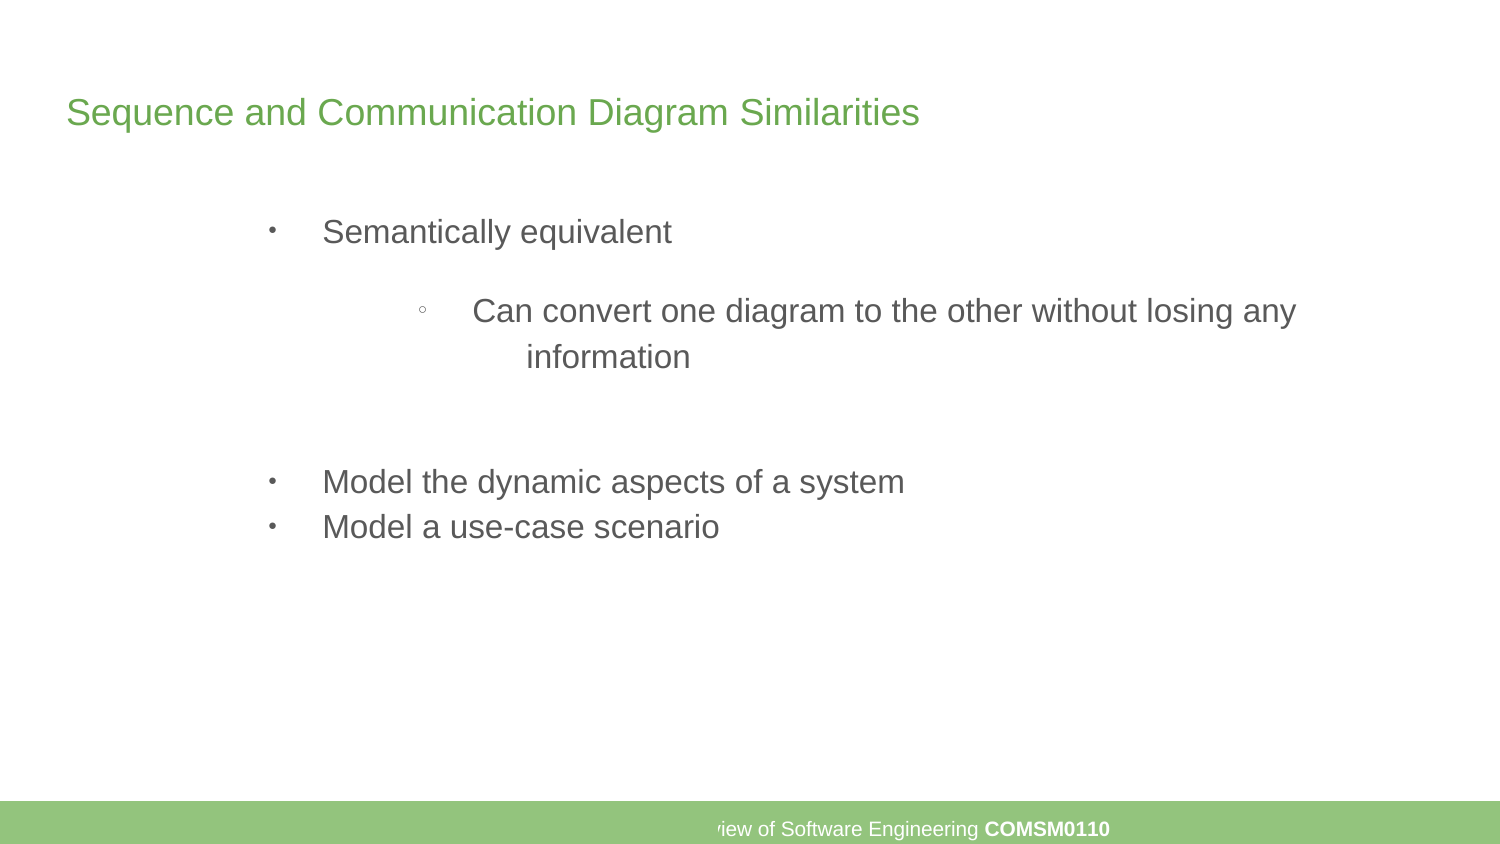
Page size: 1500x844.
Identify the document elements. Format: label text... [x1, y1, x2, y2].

title Sequence and Communication Diagram Similarities [51, 72, 1449, 167]
list Semantically equivalent Can convert one diagram to the other without losing any information Model the dynamic aspects of a system Model a use-case scenario [211, 189, 1394, 750]
